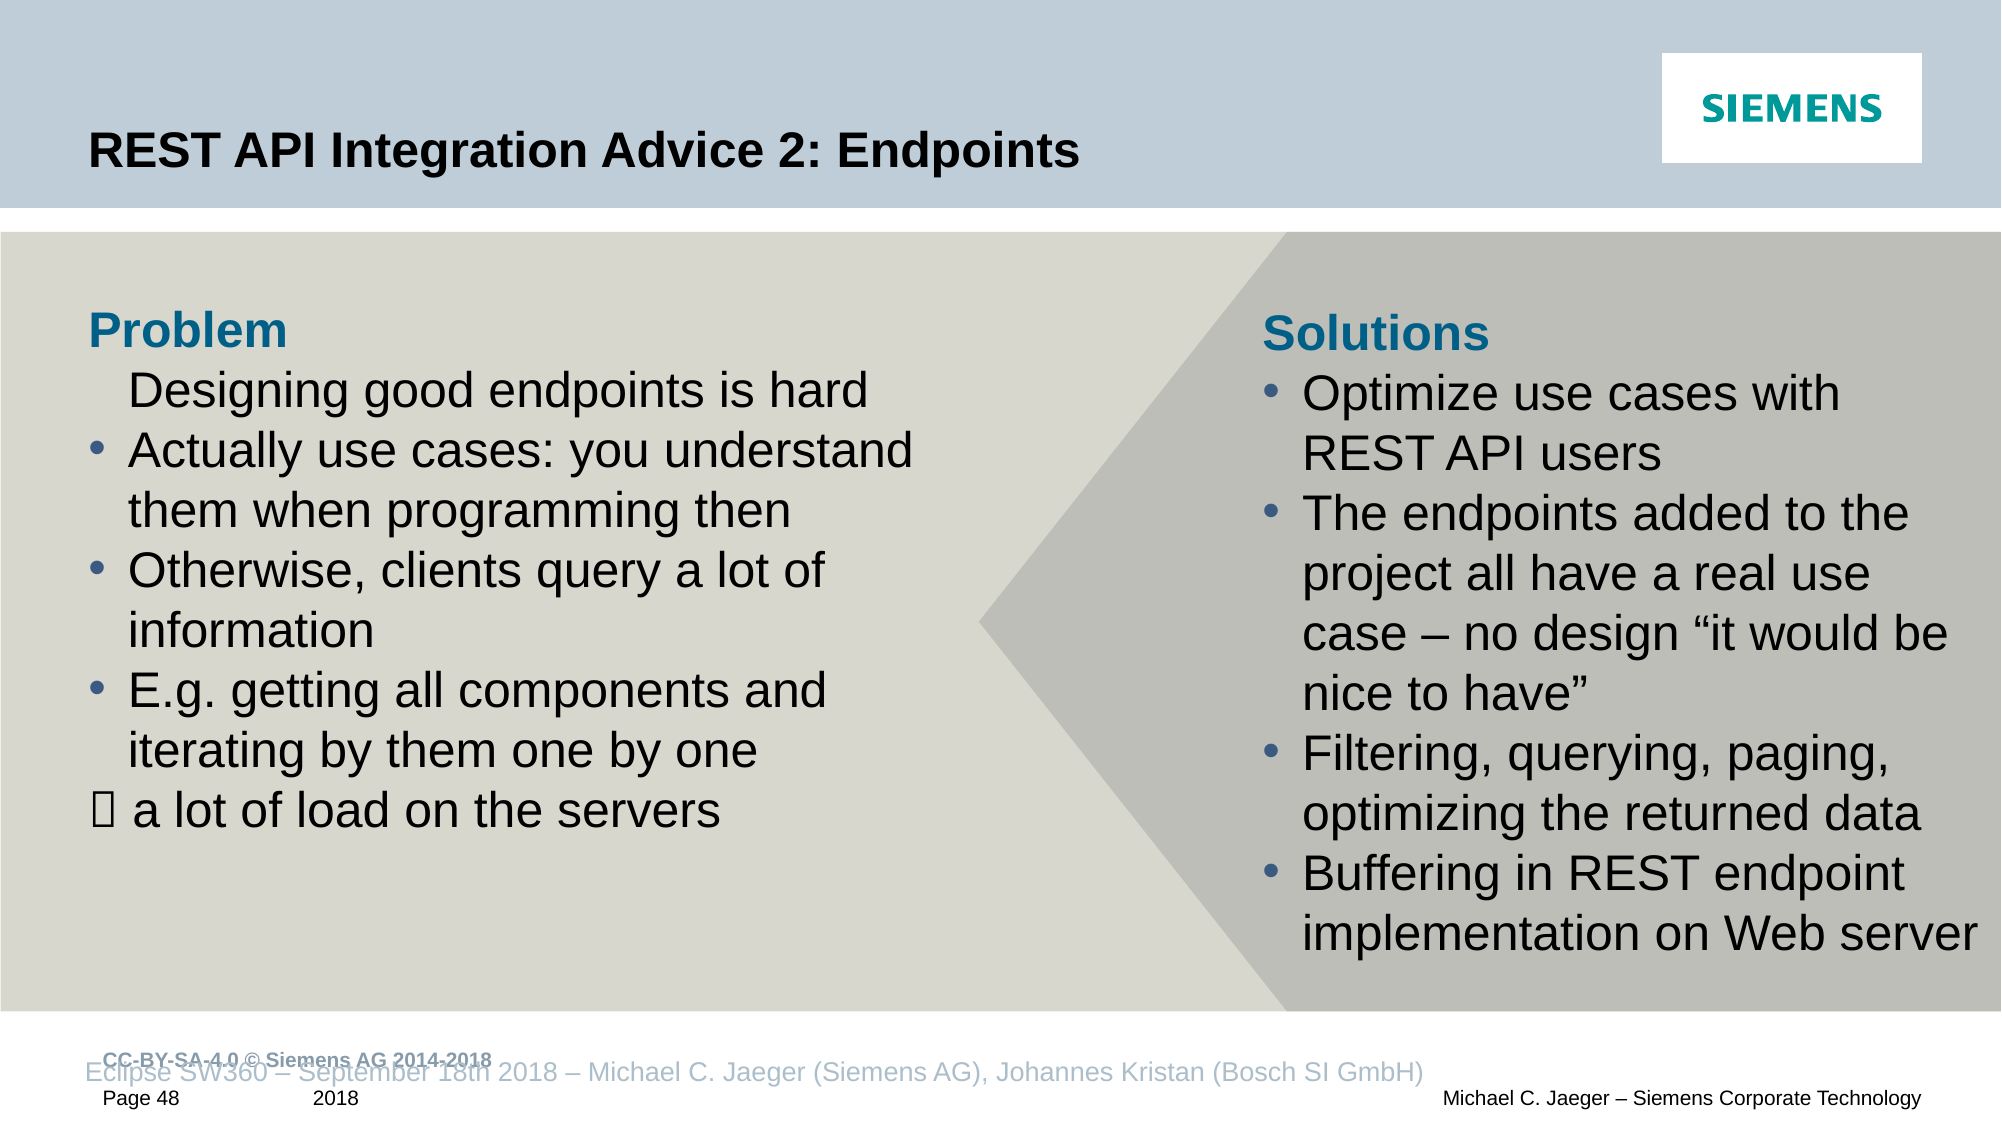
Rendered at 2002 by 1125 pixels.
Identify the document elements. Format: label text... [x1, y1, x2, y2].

list Problem Designing good endpoints is hard Actually use cases: you understand them when programming then Otherwise, clients query a lot of information E.g. getting all components and iterating by them one by one  a lot of load on the servers [68, 276, 989, 1000]
text_box [0, 231, 2001, 1012]
text_box Solutions Optimize use cases with REST API users The endpoints added to the project all have a real use case – no design “it would be nice to have” Filtering, querying, paging, optimizing the returned data Buffering in REST endpoint implementation on Web server [1242, 279, 2001, 1003]
title REST API Integration Advice 2: Endpoints [68, 97, 1933, 252]
